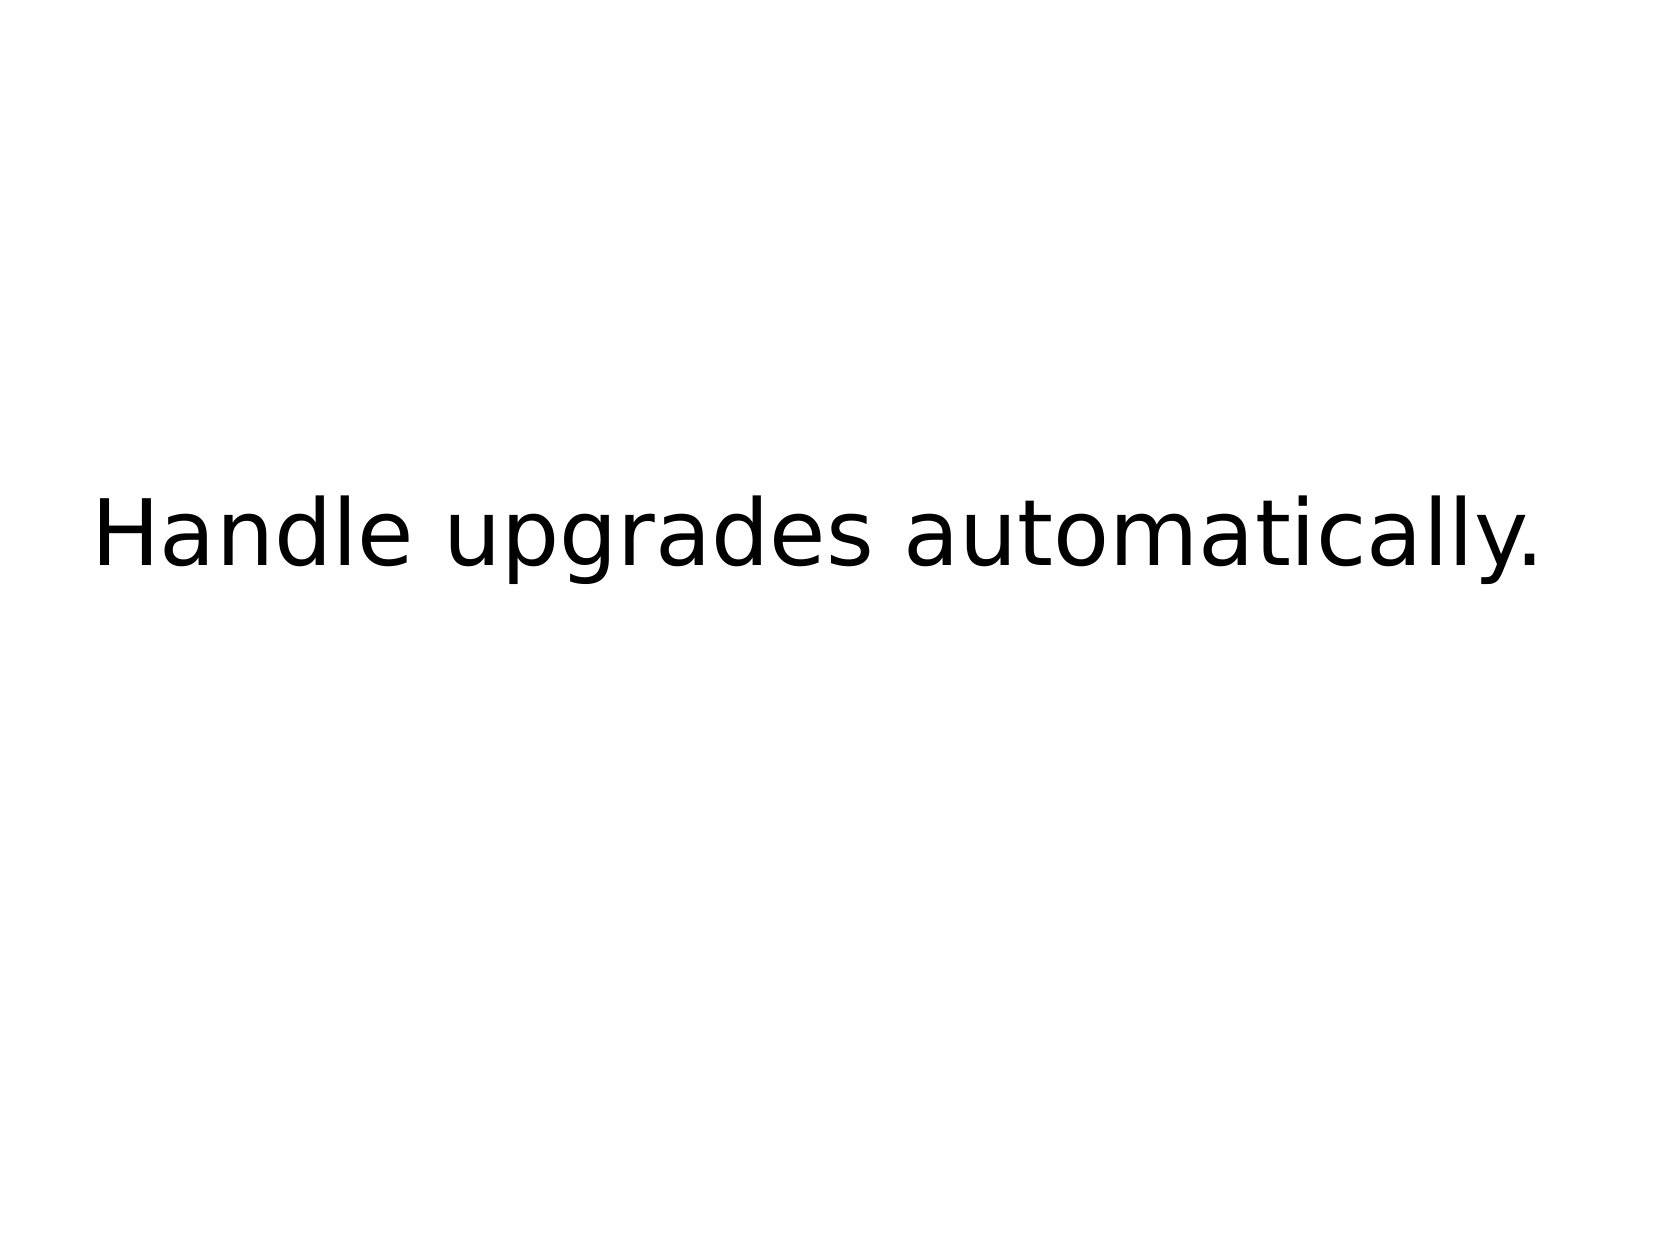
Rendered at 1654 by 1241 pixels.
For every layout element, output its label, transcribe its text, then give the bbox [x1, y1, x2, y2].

title Handle upgrades automatically. [75, 430, 1563, 638]
